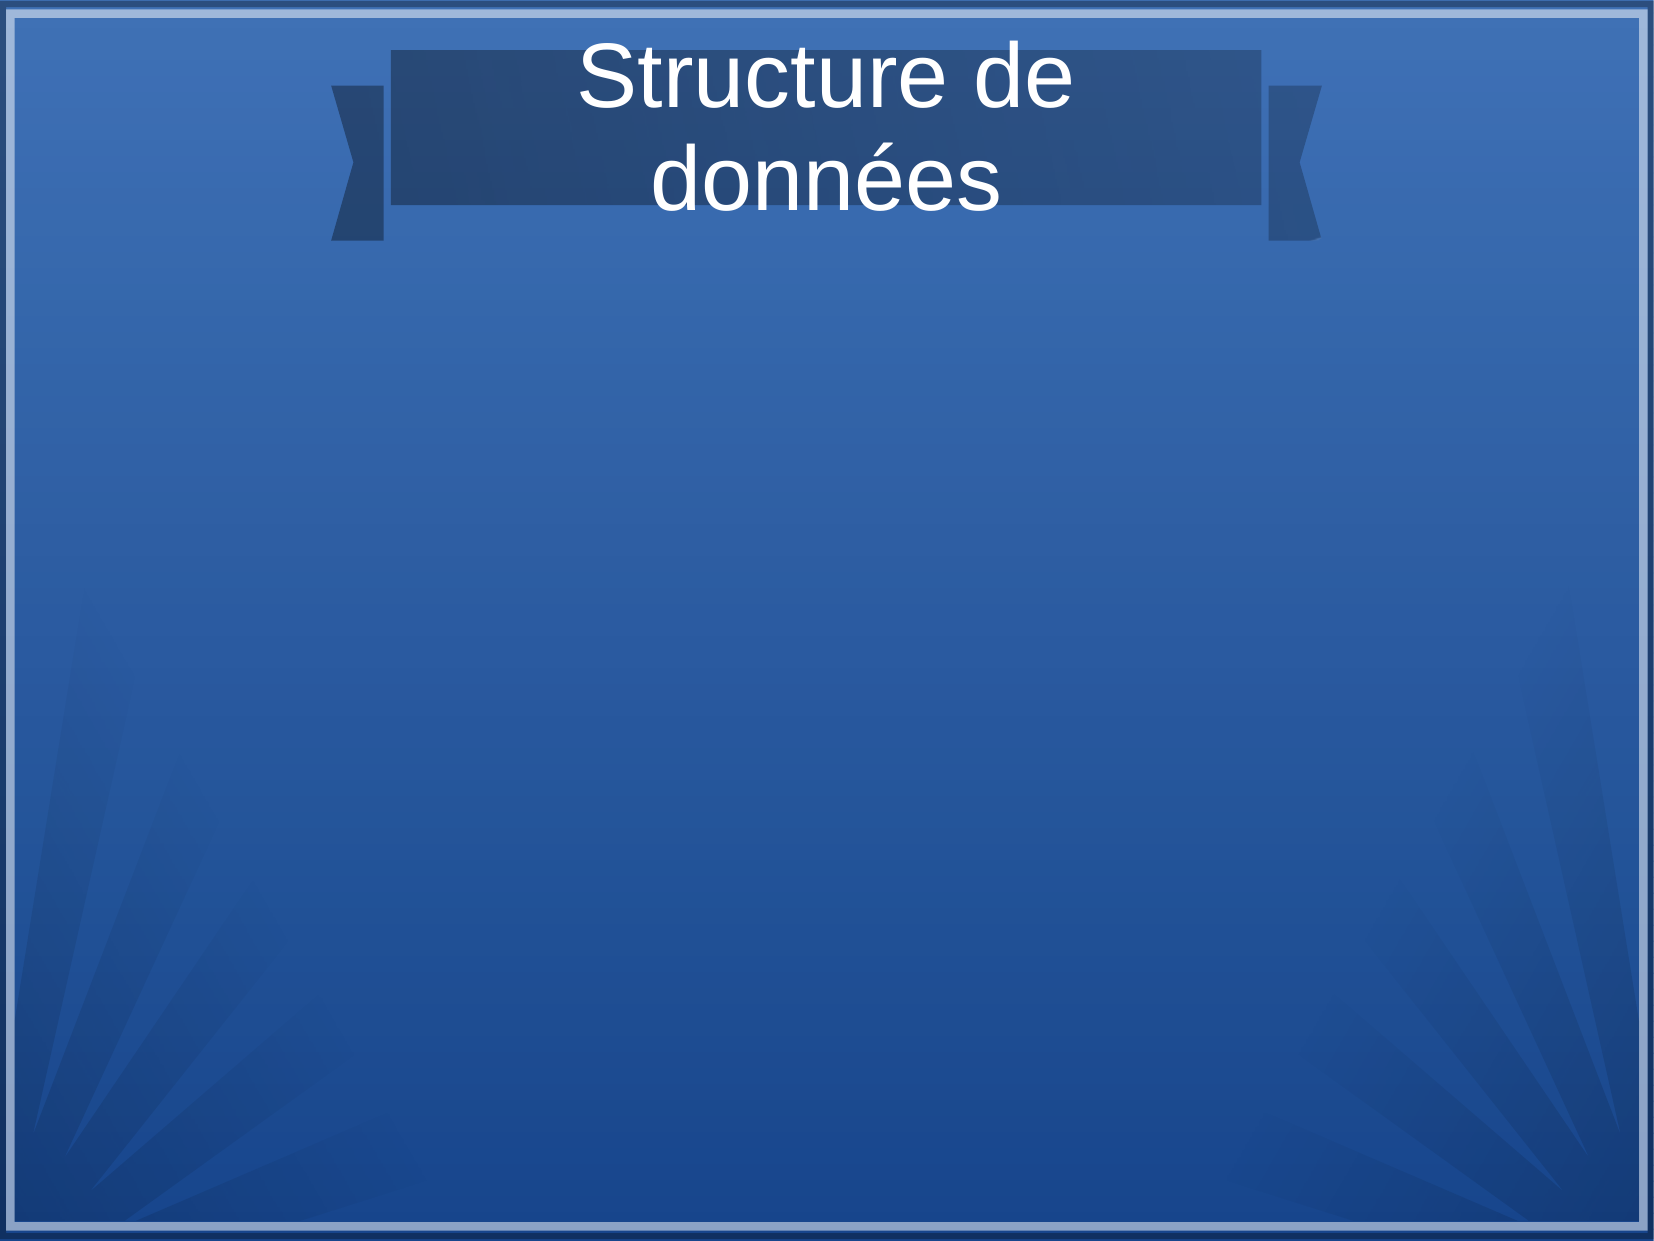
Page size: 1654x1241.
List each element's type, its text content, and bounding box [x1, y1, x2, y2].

title Structure de données [389, 24, 1264, 230]
